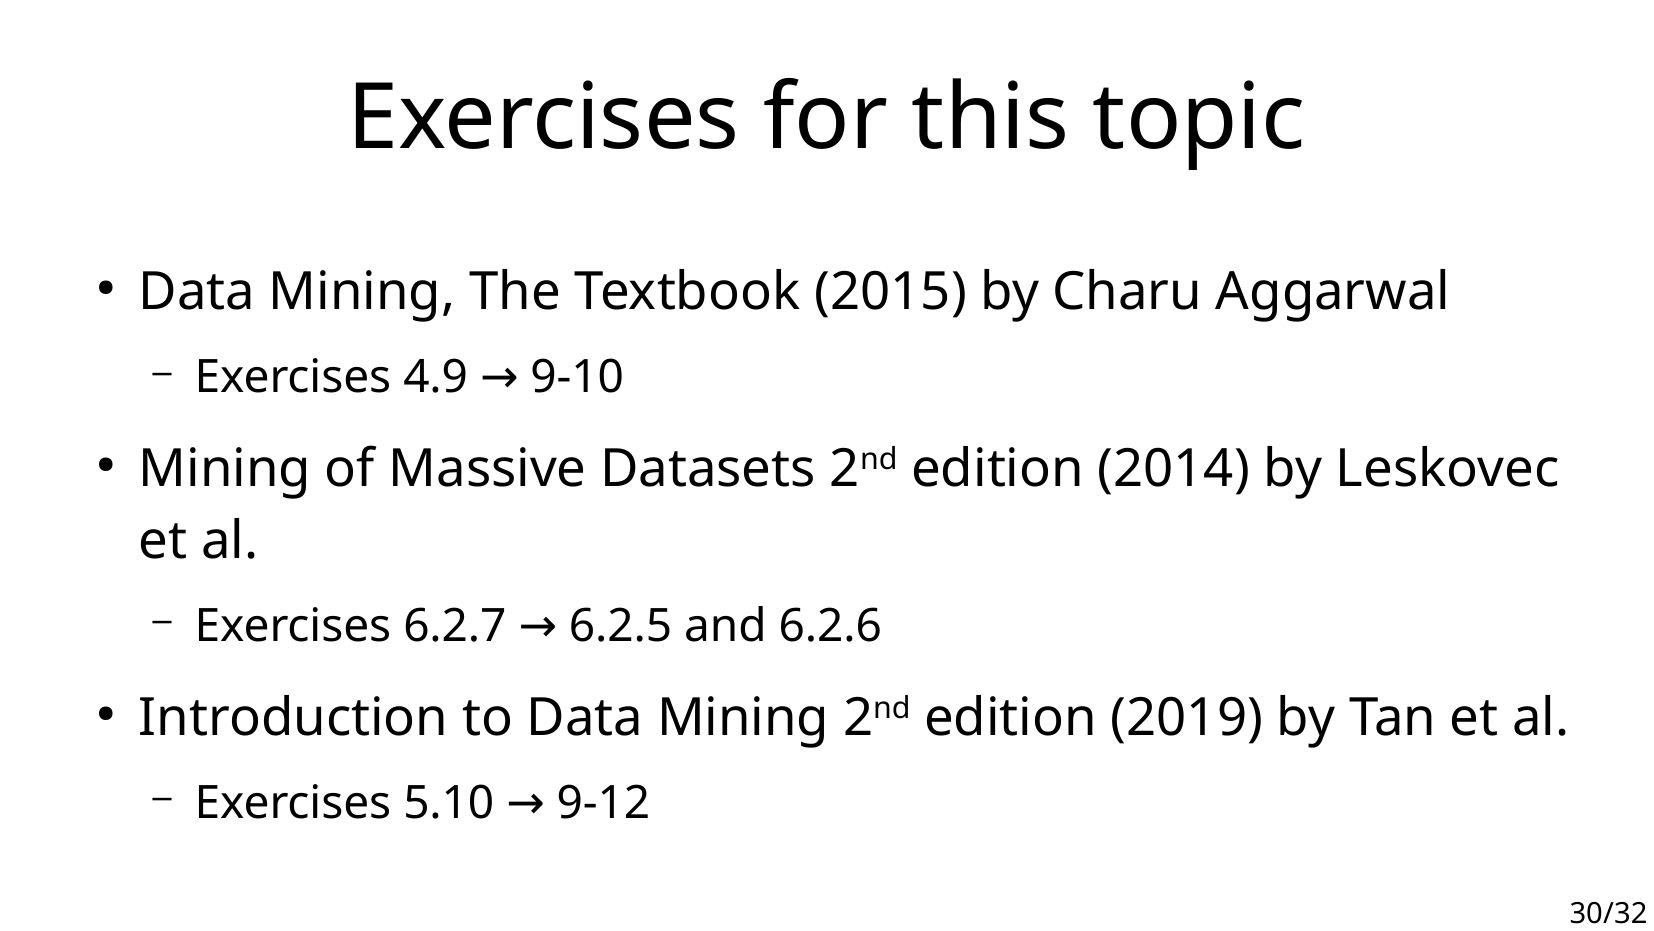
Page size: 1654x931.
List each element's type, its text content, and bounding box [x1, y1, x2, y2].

title Exercises for this topic [82, 1, 1571, 226]
list Data Mining, The Textbook (2015) by Charu Aggarwal Exercises 4.9 → 9-10 Mining of Massive Datasets 2nd edition (2014) by Leskovec et al. Exercises 6.2.7 → 6.2.5 and 6.2.6 Introduction to Data Mining 2nd edition (2019) by Tan et al. Exercises 5.10 → 9-12 [82, 253, 1571, 859]
